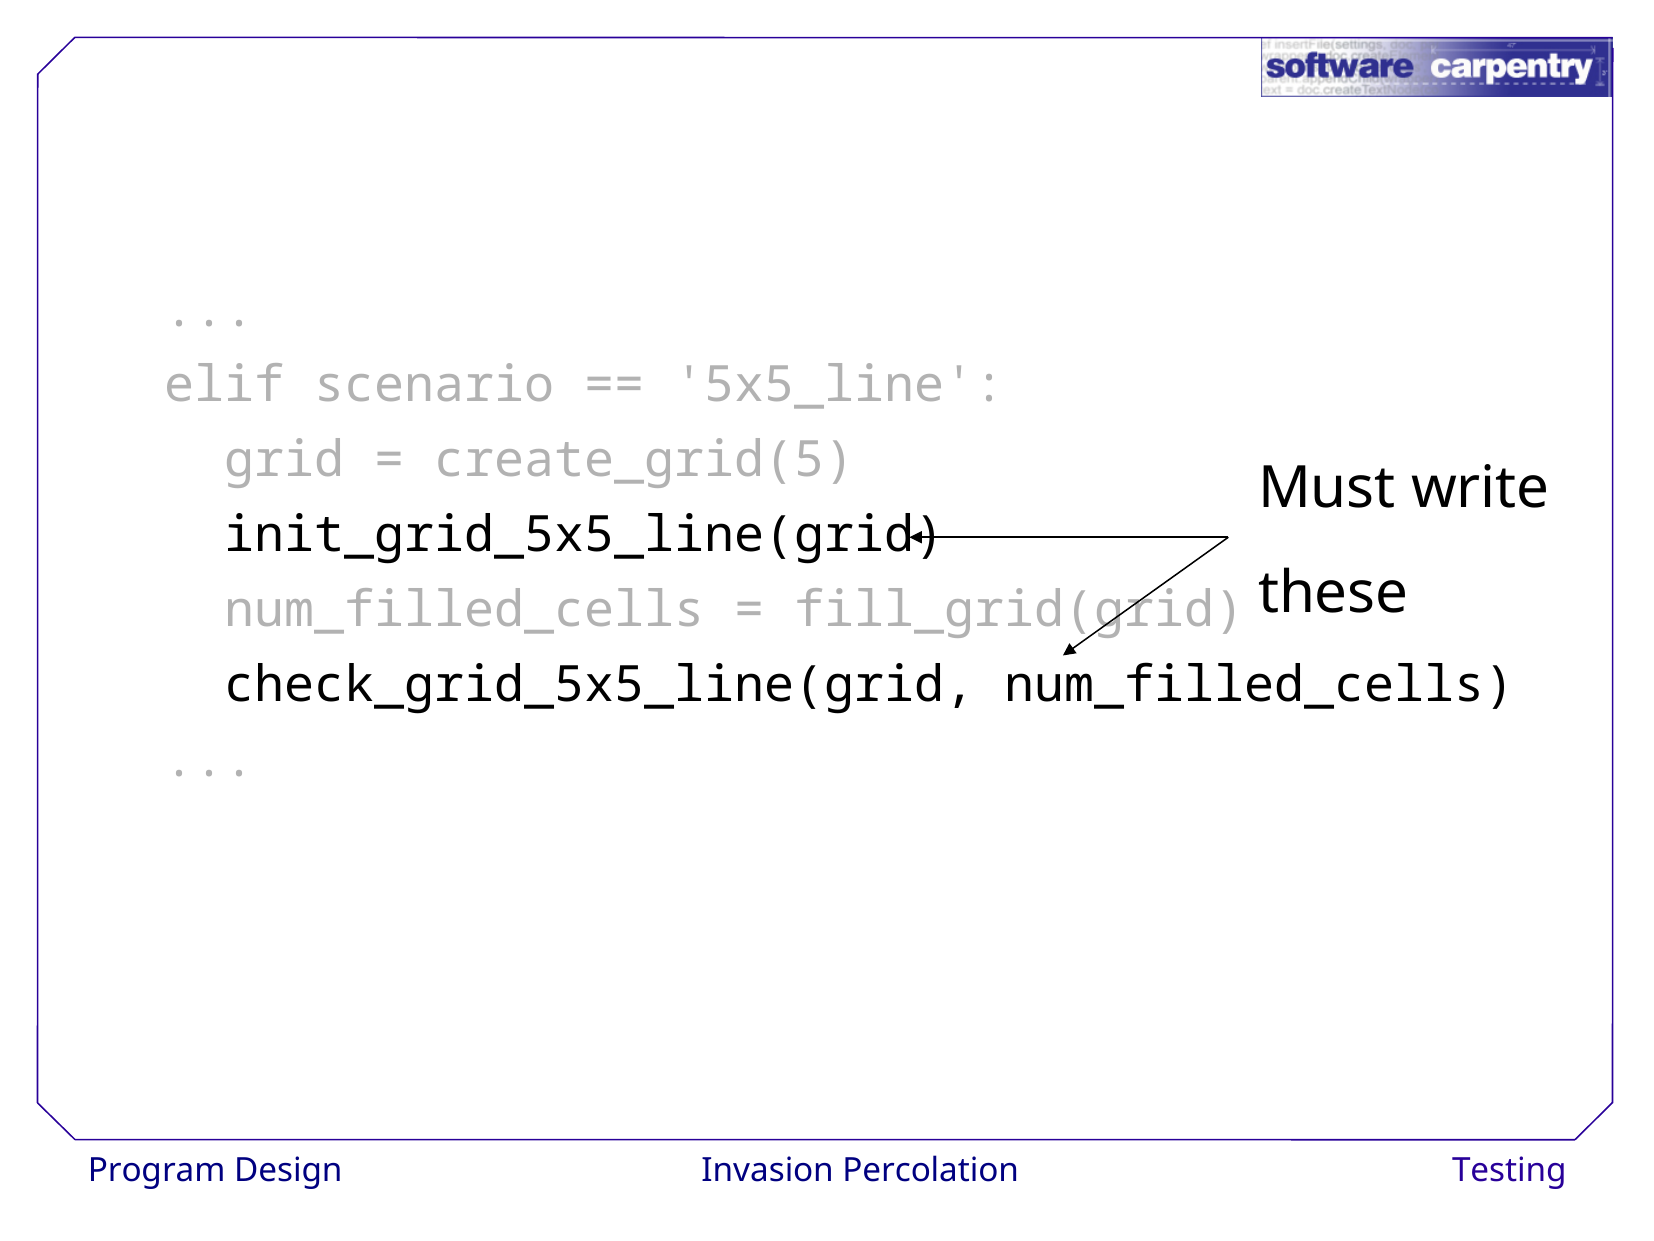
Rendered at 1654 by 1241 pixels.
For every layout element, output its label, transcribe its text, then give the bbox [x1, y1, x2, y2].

text_box Must write these [1243, 406, 1607, 632]
text_box ... elif scenario == '5x5_line': grid = create_grid(5) init_grid_5x5_line(grid) num_filled_cells = fill_grid(grid) check_grid_5x5_line(grid, num_filled_cells) ... [89, 253, 1508, 1093]
picture [1261, 39, 1613, 97]
